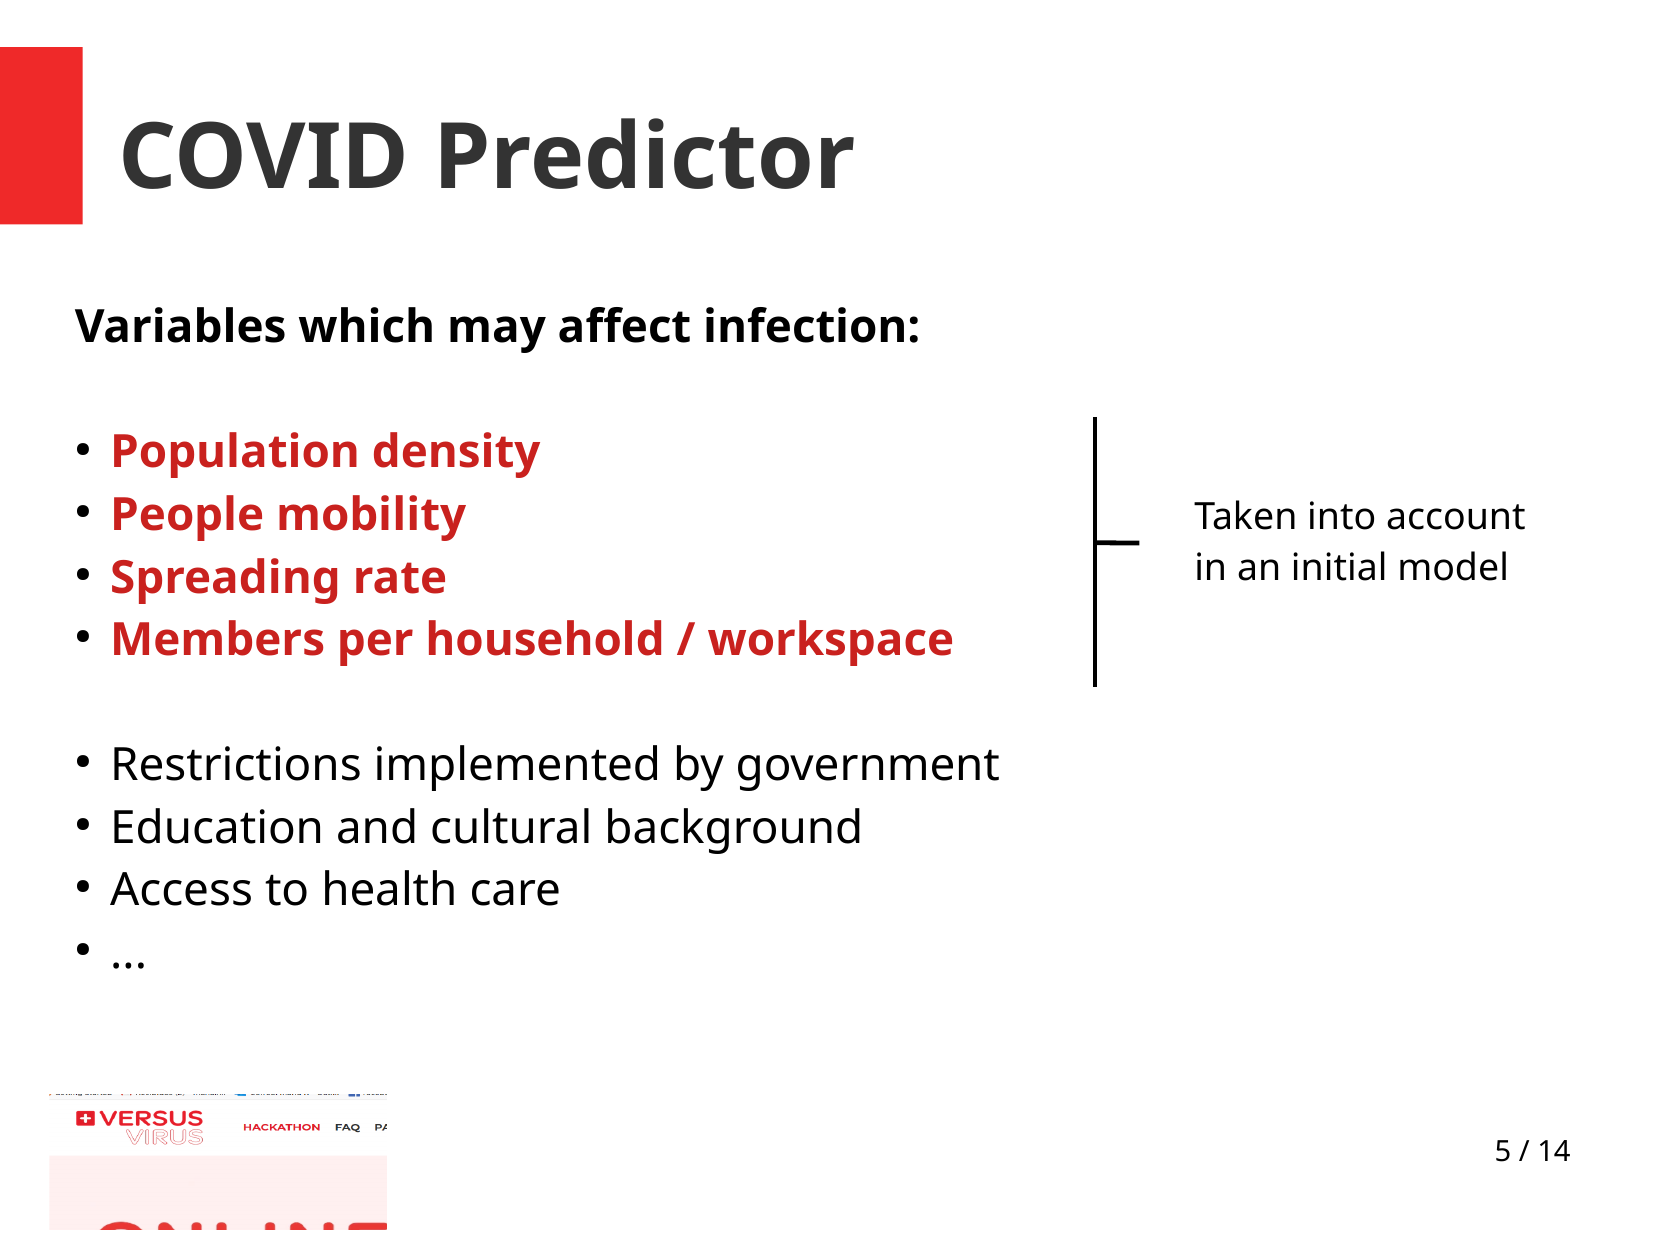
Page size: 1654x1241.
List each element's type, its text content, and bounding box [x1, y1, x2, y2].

title COVID Predictor [118, 49, 1571, 257]
text_box Taken into account in an initial model [1179, 482, 1545, 600]
text_box Variables which may affect infection: Population density People mobility Spreading rate Members per household / workspace Restrictions implemented by government Education and cultural background Access to health care ... [60, 286, 1580, 990]
picture [49, 1094, 387, 1230]
